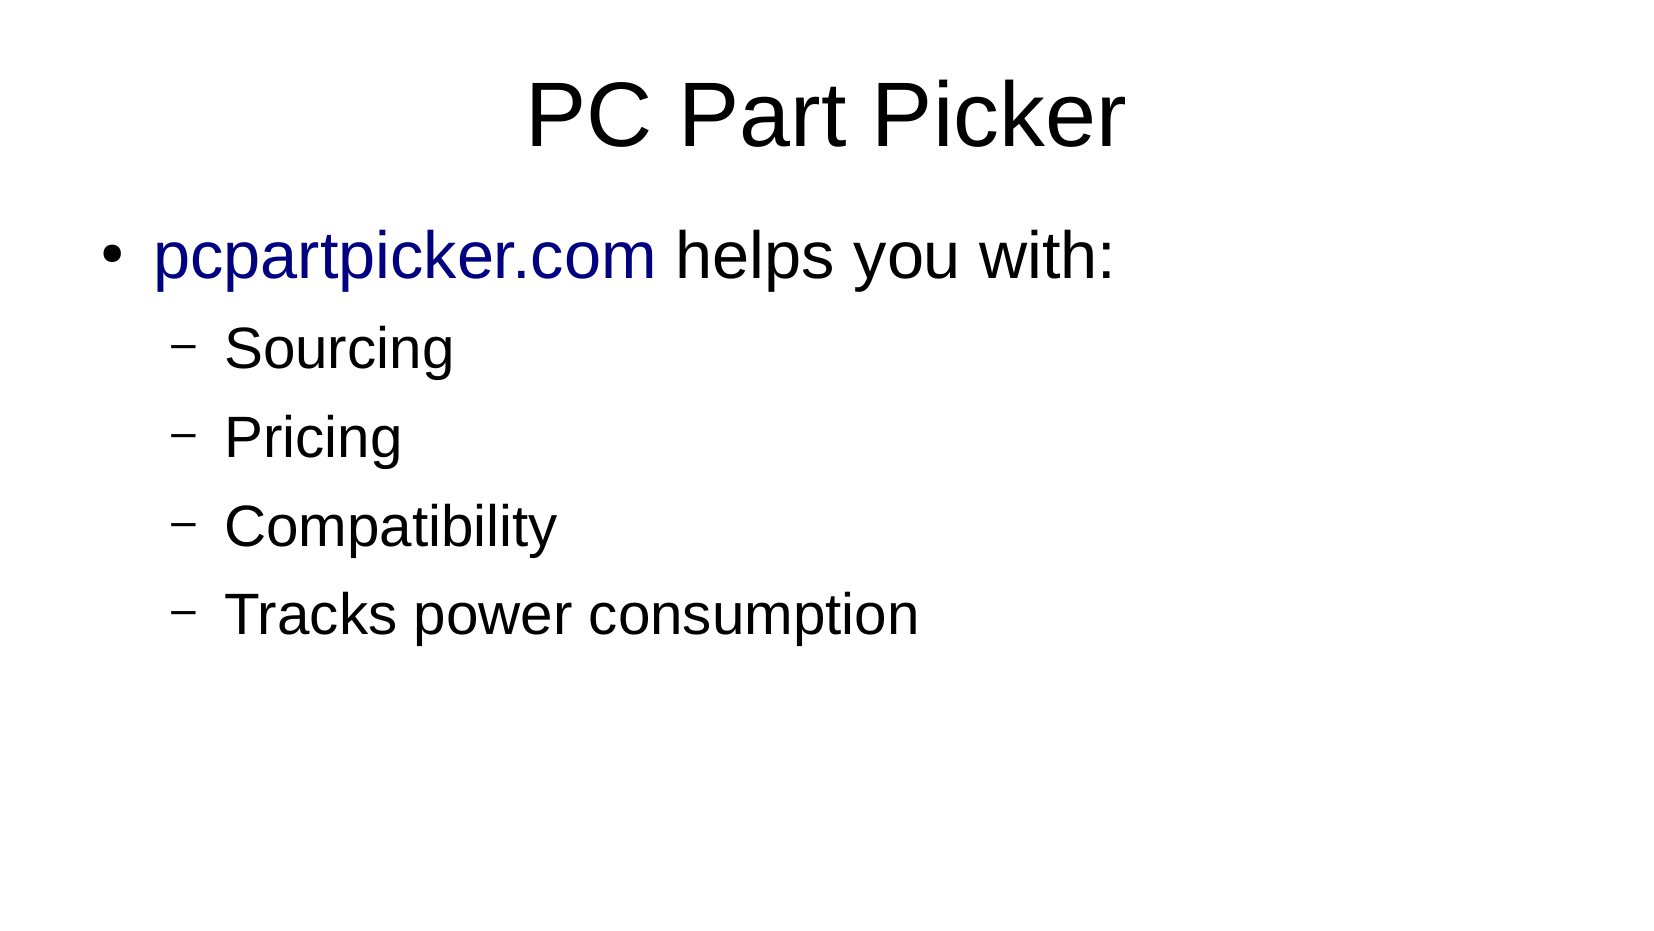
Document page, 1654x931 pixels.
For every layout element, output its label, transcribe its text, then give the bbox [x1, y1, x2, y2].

list pcpartpicker.com helps you with: Sourcing Pricing Compatibility Tracks power consumption [82, 217, 1571, 758]
title PC Part Picker [82, 37, 1571, 193]
